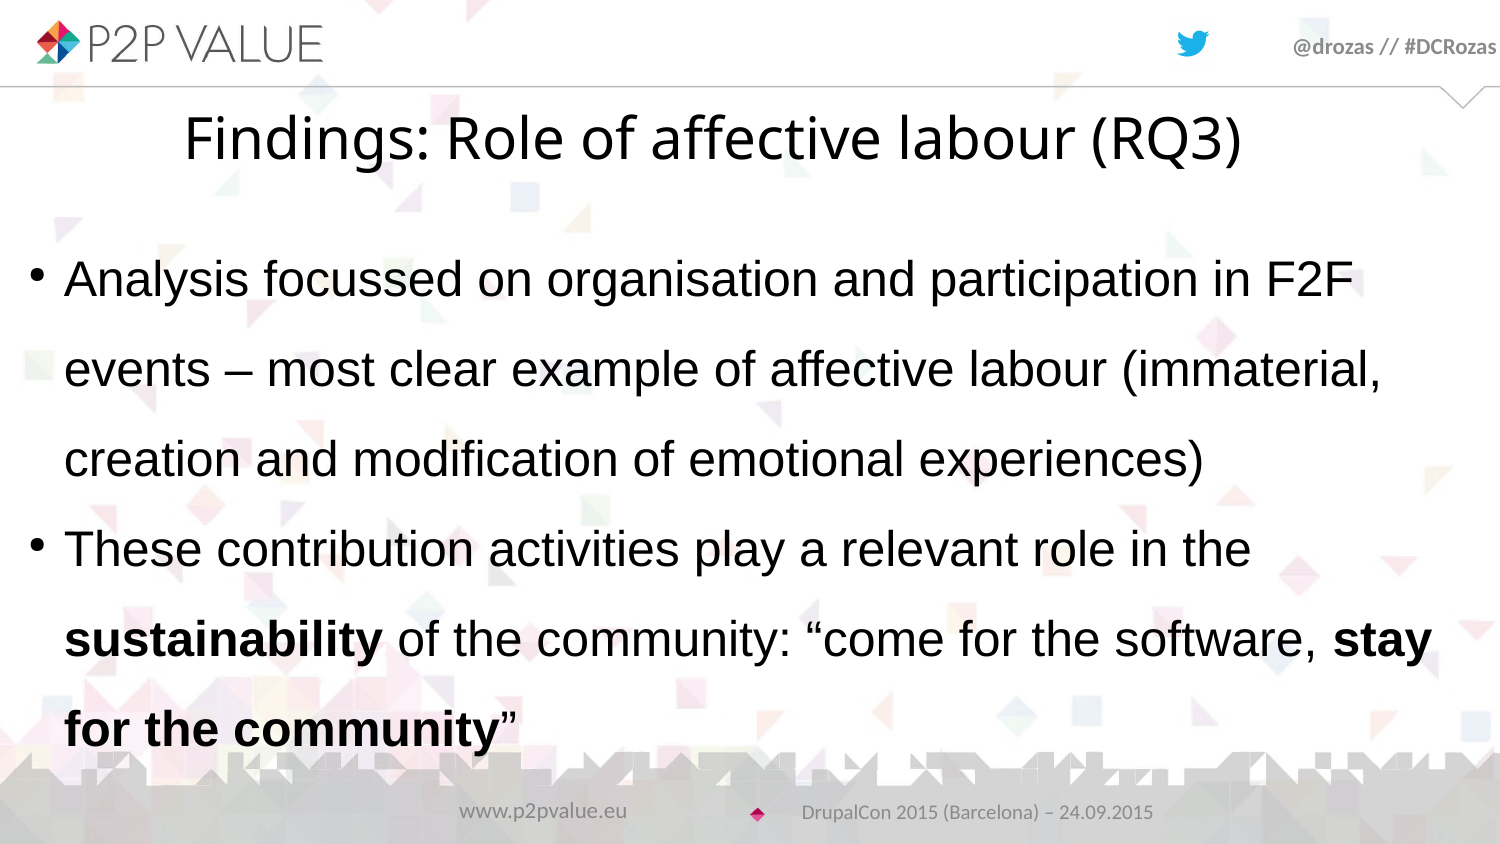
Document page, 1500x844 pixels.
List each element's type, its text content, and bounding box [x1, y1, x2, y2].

title Findings: Role of affective labour (RQ3) [60, 92, 1366, 181]
text_box DrupalCon 2015 (Barcelona) – 24.09.2015 [788, 788, 1481, 834]
picture [0, 0, 1500, 844]
subtitle Analysis focussed on organisation and participation in F2F events – most clear example of affective labour (immaterial, creation and modification of emotional experiences) These contribution activities play a relevant role in the sustainability of the community: “come for the software, stay for the community” [15, 210, 1496, 766]
text_box www.p2pvalue.eu [453, 789, 672, 829]
text_box @drozas // #DCRozas [1170, 15, 1500, 76]
